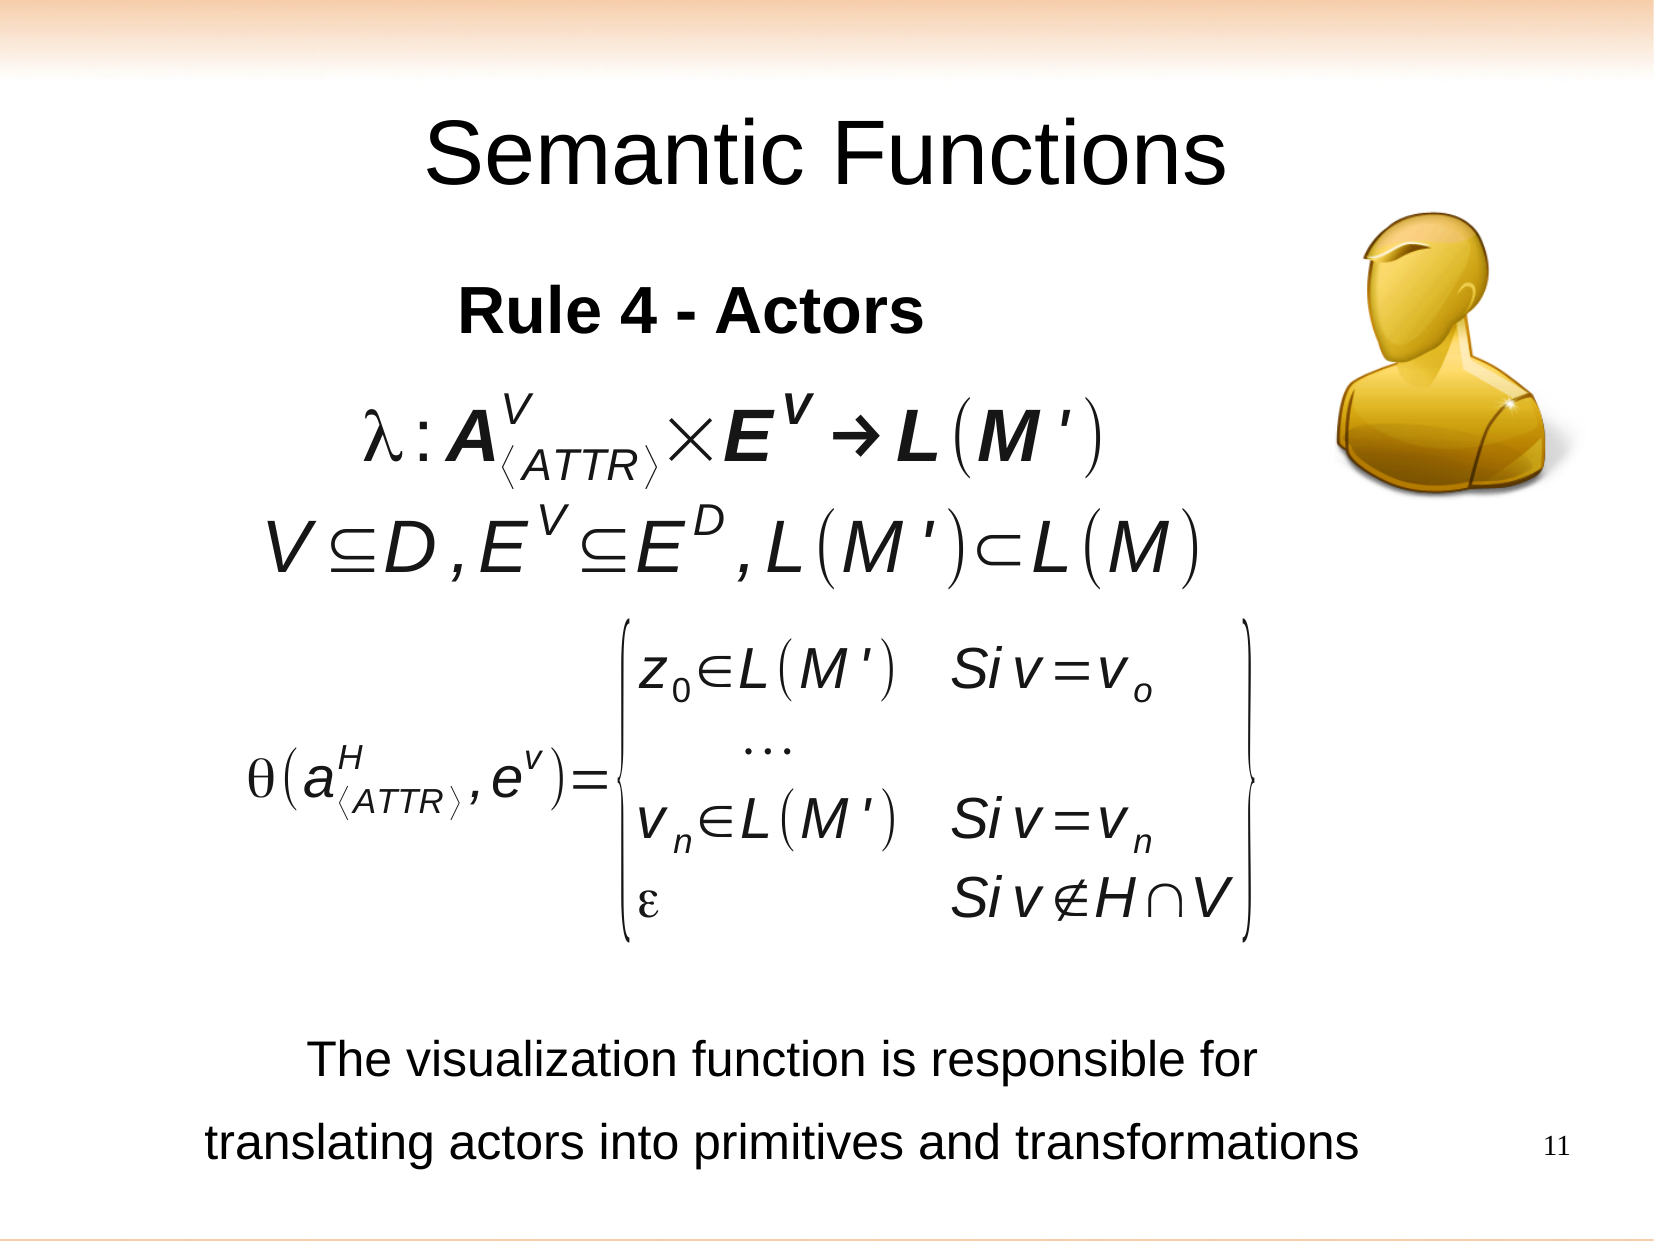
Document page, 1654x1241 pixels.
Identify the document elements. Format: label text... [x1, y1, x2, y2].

text_box Rule 4 - Actors [442, 265, 975, 356]
title Semantic Functions [82, 49, 1571, 257]
text_box The visualization function is responsible for translating actors into primitives and transformations [177, 995, 1388, 1150]
picture [0, 0, 1654, 1241]
chart [239, 616, 1270, 945]
chart [255, 383, 1211, 594]
